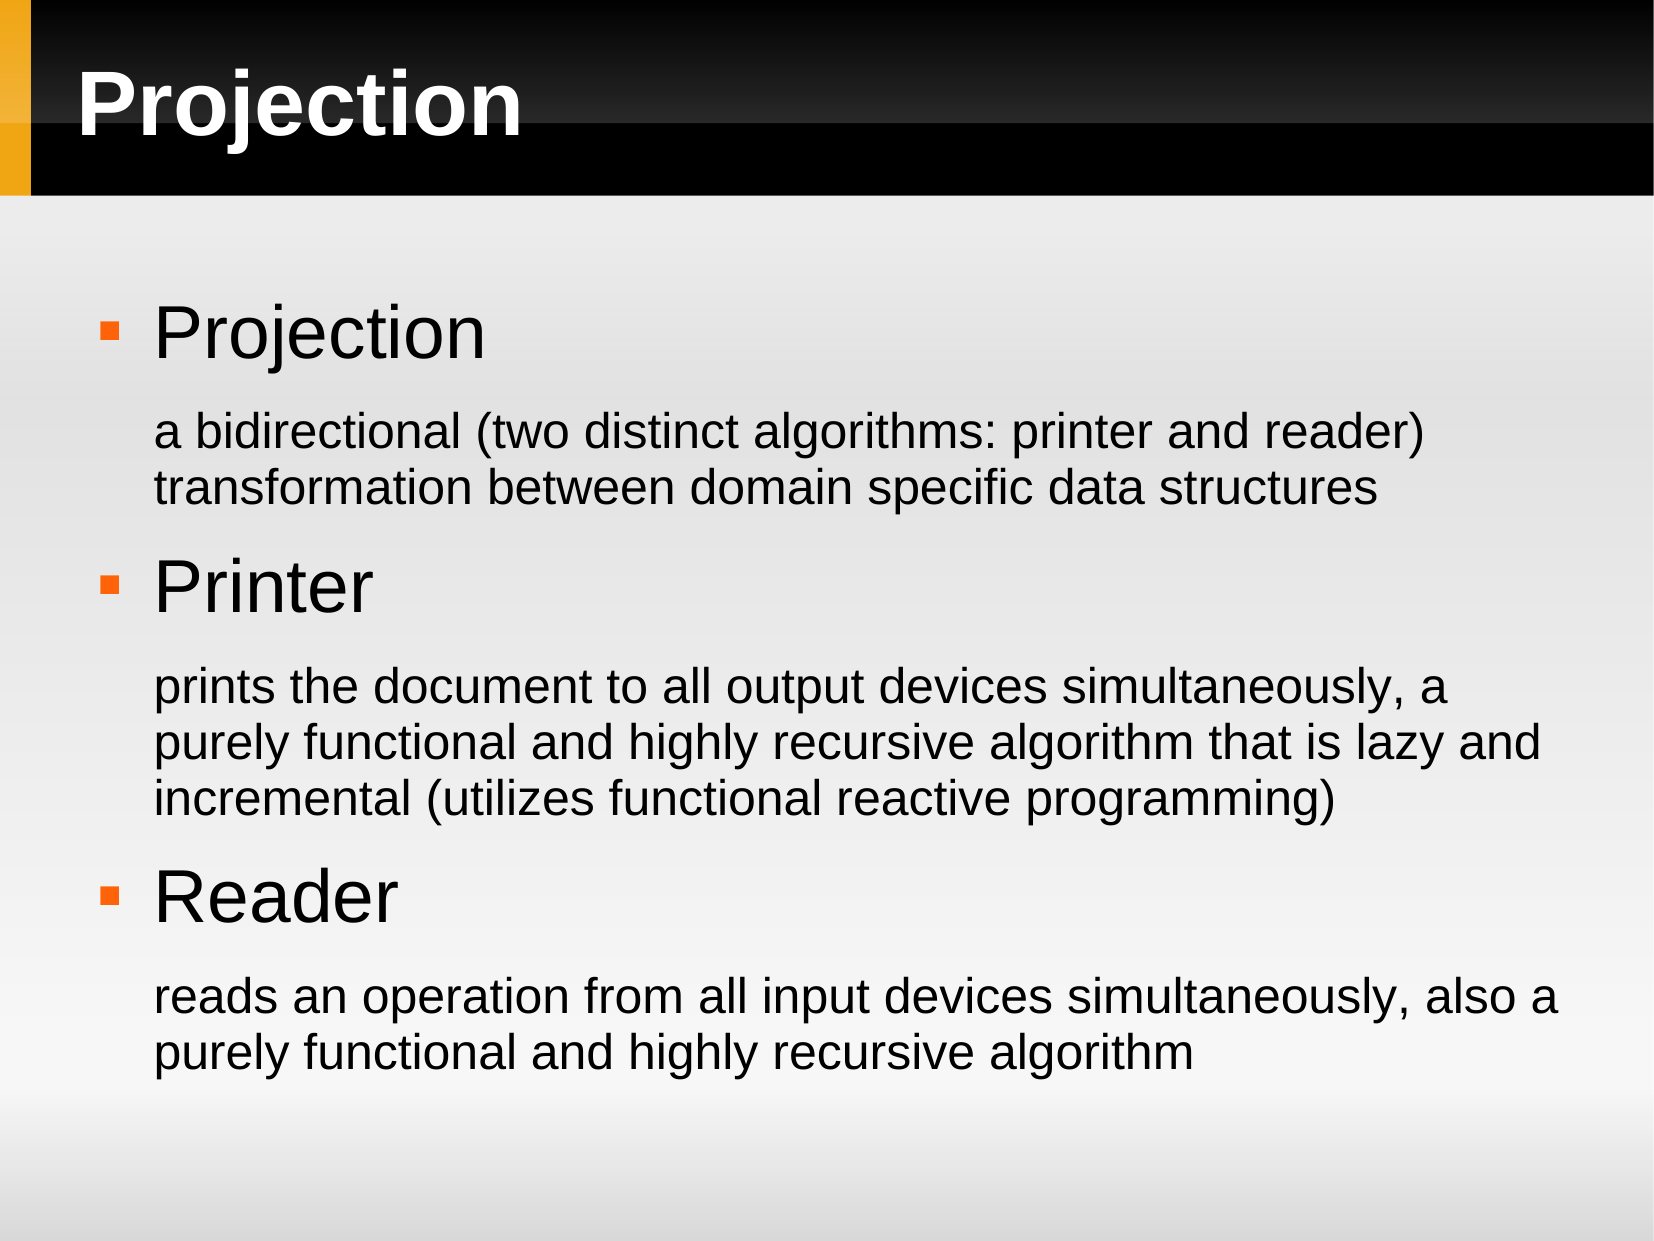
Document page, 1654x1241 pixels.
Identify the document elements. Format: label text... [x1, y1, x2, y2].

title Projection [76, 0, 1565, 208]
picture [0, 0, 1654, 1241]
list Projection a bidirectional (two distinct algorithms: printer and reader) transformation between domain specific data structures Printer prints the document to all output devices simultaneously, a purely functional and highly recursive algorithm that is lazy and incremental (utilizes functional reactive programming) Reader reads an operation from all input devices simultaneously, also a purely functional and highly recursive algorithm [82, 290, 1571, 1094]
